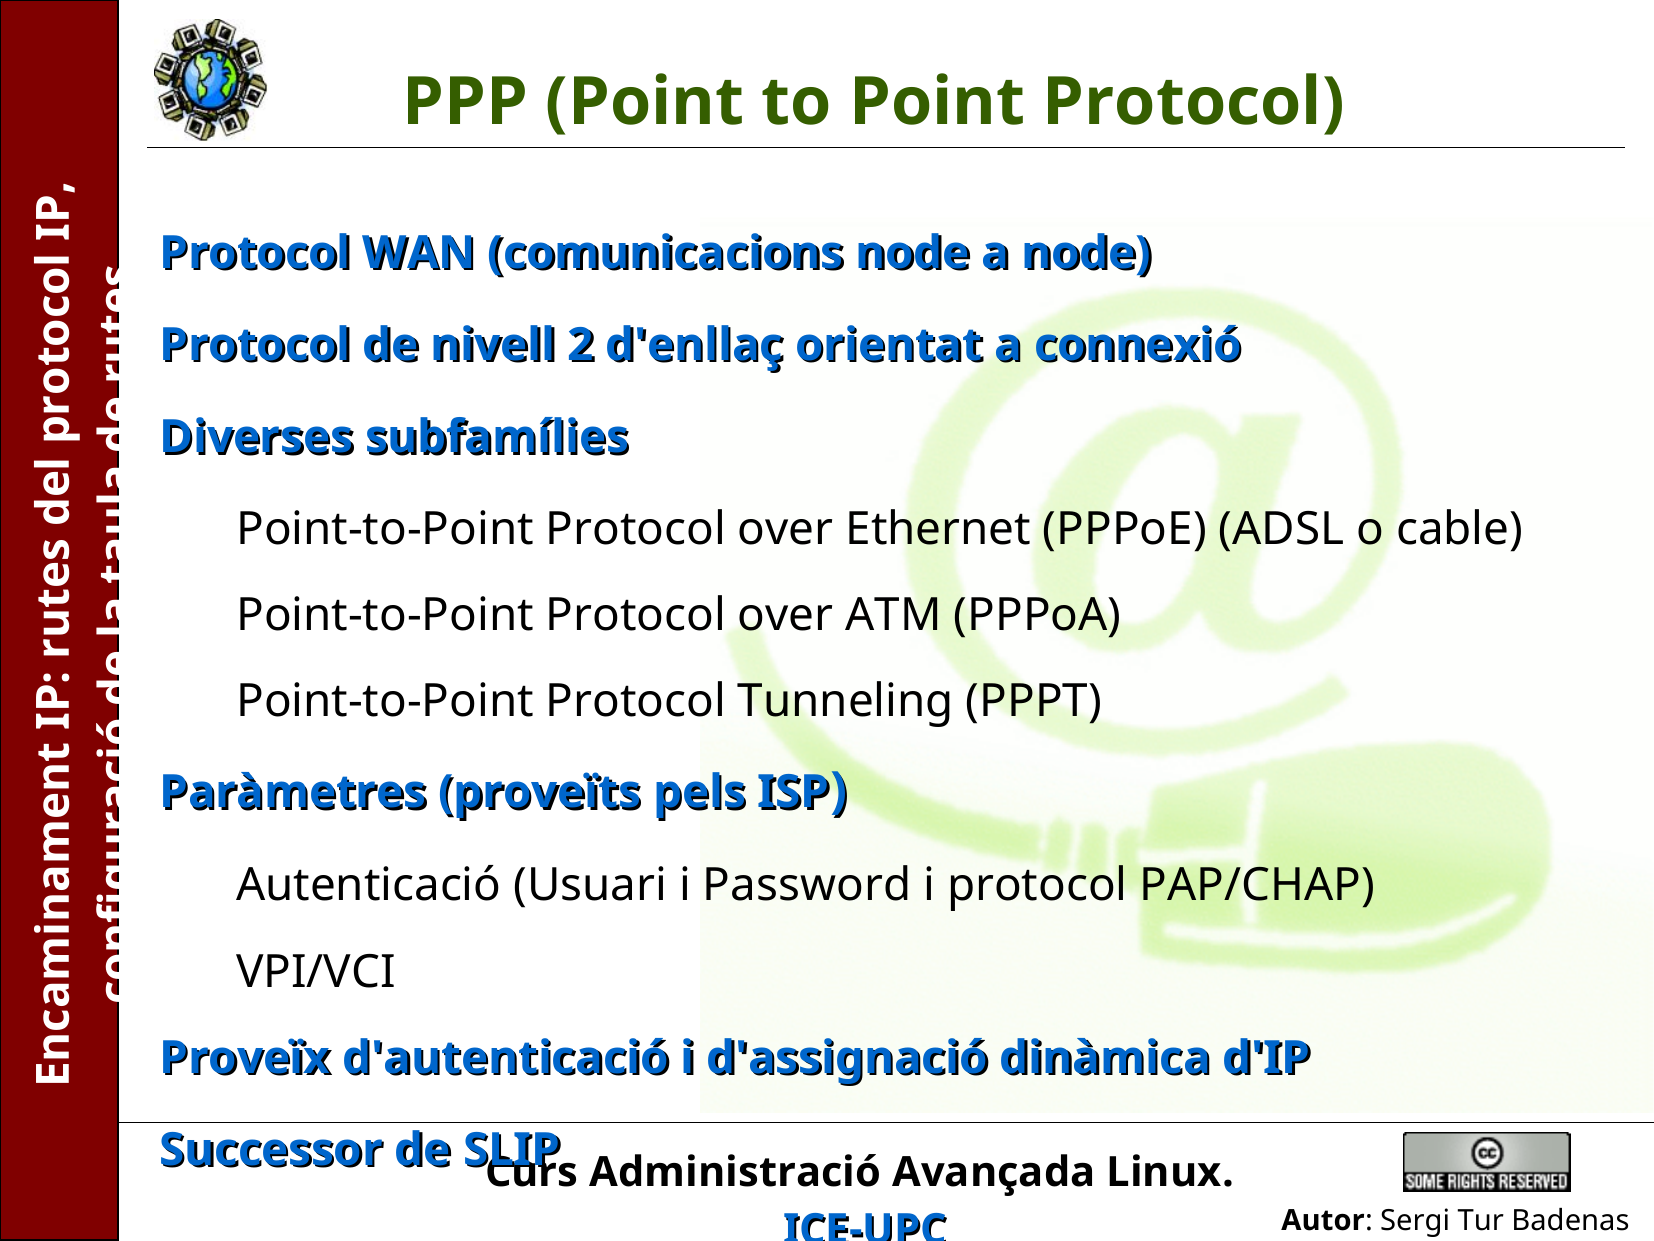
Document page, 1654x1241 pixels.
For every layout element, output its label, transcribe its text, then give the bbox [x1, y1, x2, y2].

list Protocol WAN (comunicacions node a node) Protocol de nivell 2 d'enllaç orientat a connexió Diverses subfamílies Point-to-Point Protocol over Ethernet (PPPoE) (ADSL o cable) Point-to-Point Protocol over ATM (PPPoA) Point-to-Point Protocol Tunneling (PPPT) Paràmetres (proveïts pels ISP) Autenticació (Usuari i Password i protocol PAP/CHAP) VPI/VCI Proveïx d'autenticació i d'assignació dinàmica d'IP Successor de SLIP [141, 219, 1630, 1055]
picture [971, 1055, 978, 1068]
picture [154, 19, 268, 56]
picture [700, 217, 1654, 1113]
picture [1403, 1132, 1571, 1192]
picture [846, 1055, 854, 1068]
picture [1234, 1055, 1241, 1068]
picture [718, 1055, 725, 1068]
picture [1011, 1055, 1018, 1068]
title PPP (Point to Point Protocol) [129, 56, 1619, 141]
